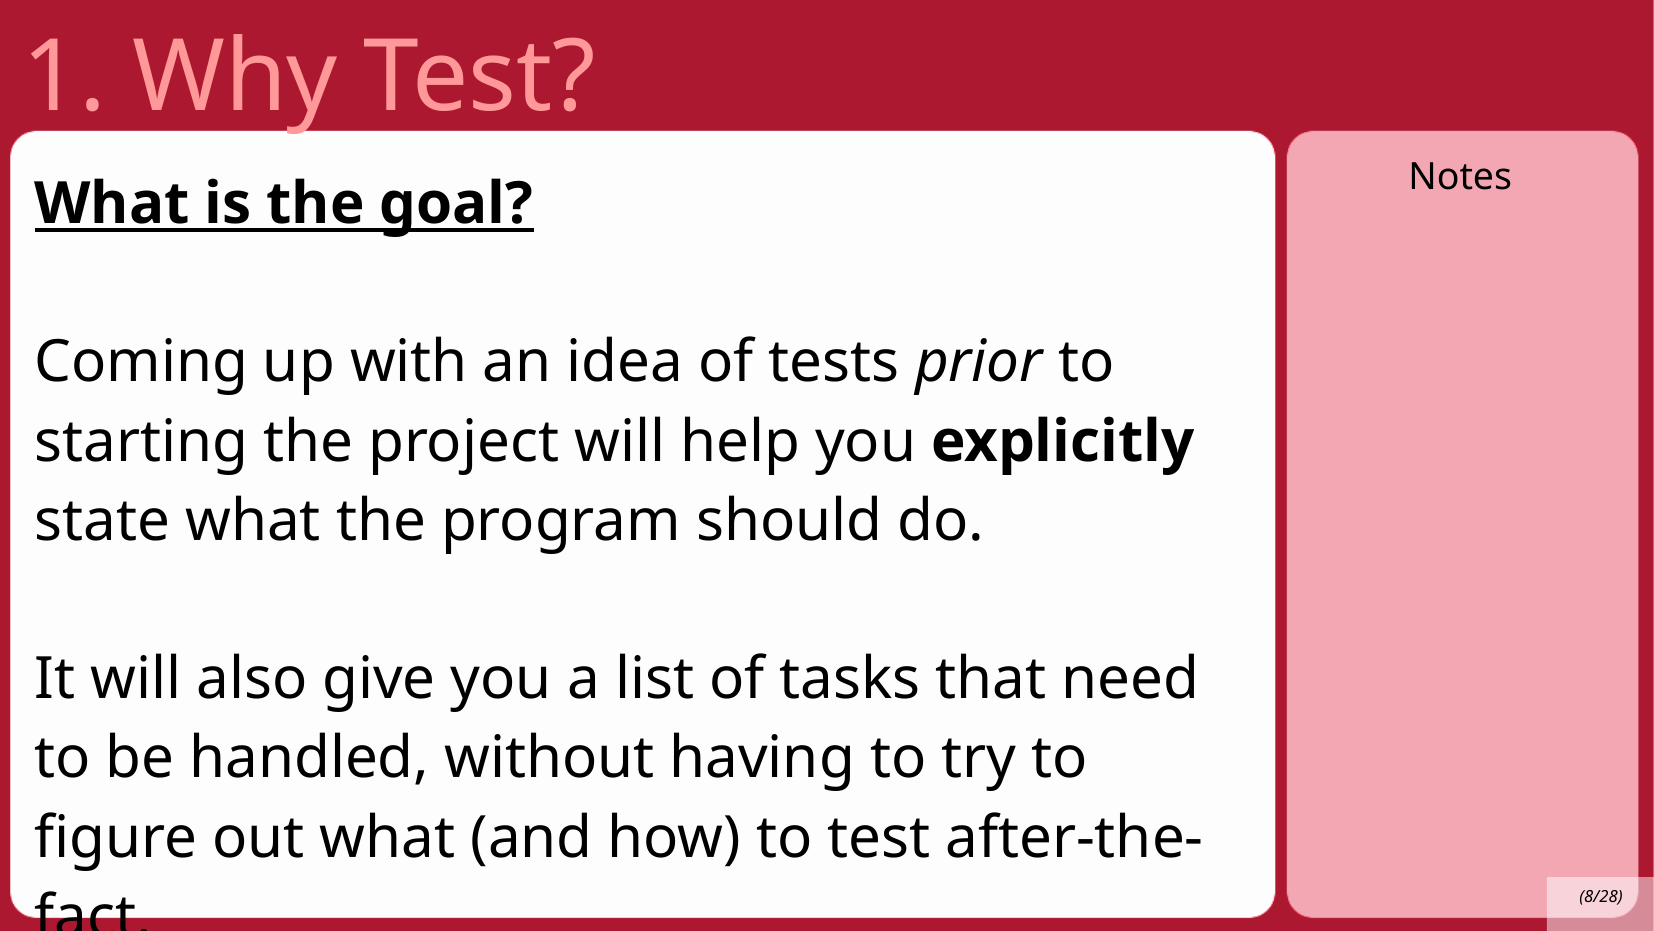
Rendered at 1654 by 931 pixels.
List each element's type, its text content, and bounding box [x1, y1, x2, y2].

picture [0, 0, 1654, 931]
text_box What is the goal? Coming up with an idea of tests prior to starting the project will help you explicitly state what the program should do. It will also give you a list of tasks that need to be handled, without having to try to figure out what (and how) to test after-the-fact. [34, 160, 1248, 749]
title 1. Why Test? [22, 7, 1511, 136]
text_box (<number>/28) [1546, 877, 1654, 931]
picture [62, 921, 77, 931]
text_box Notes [1290, 141, 1631, 199]
